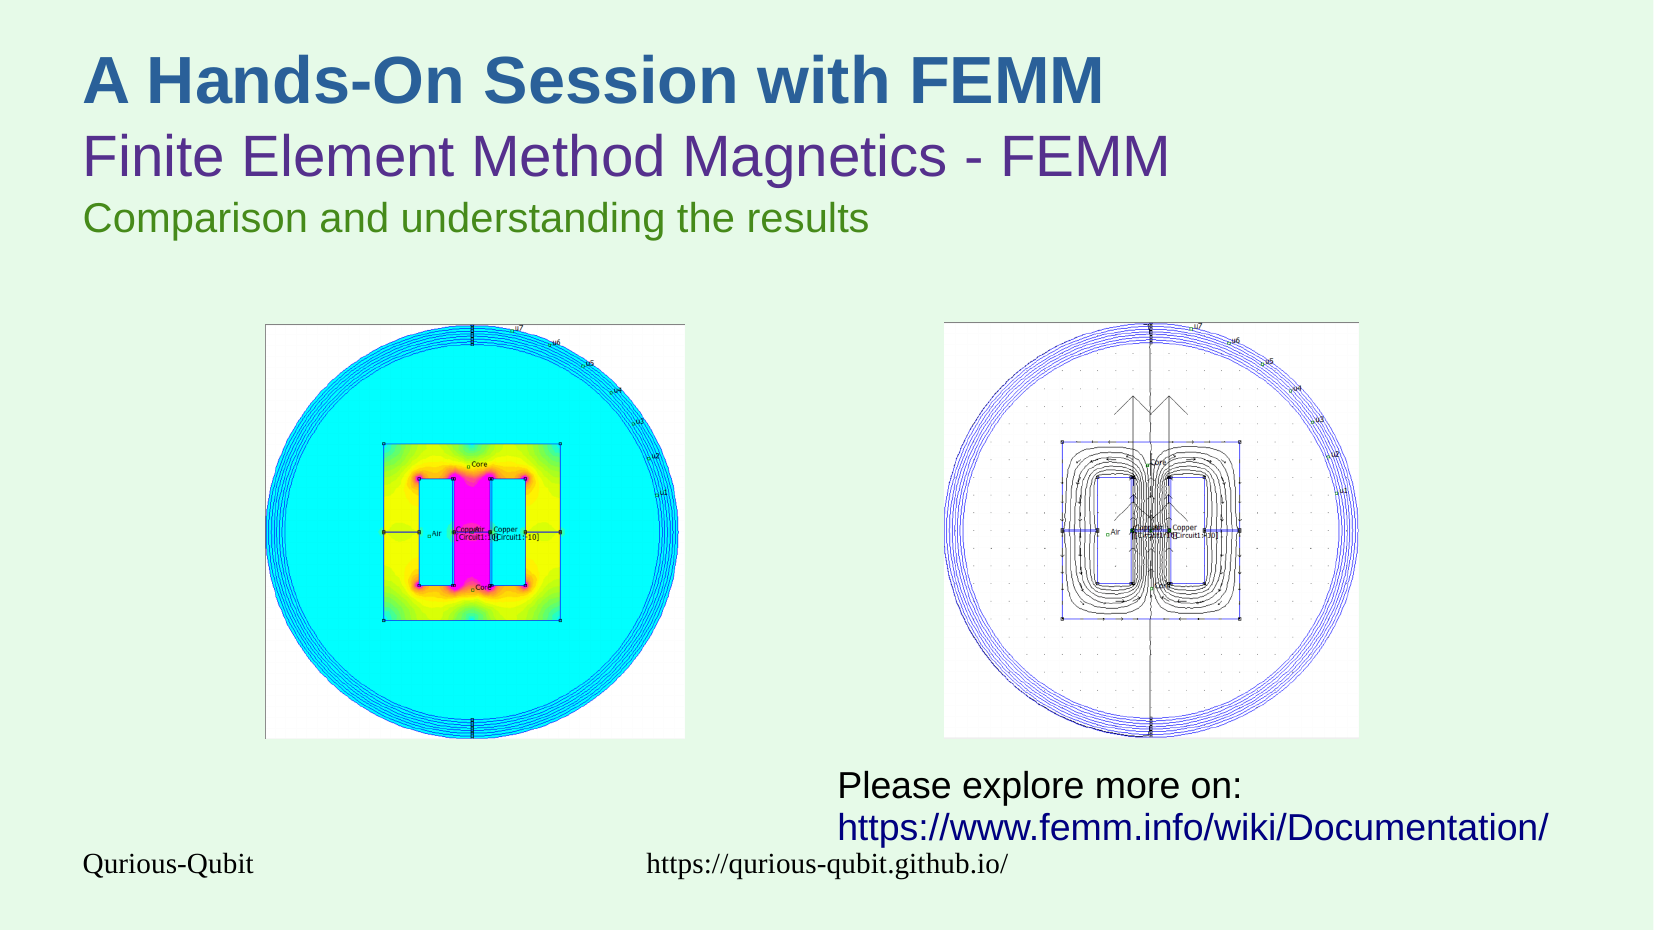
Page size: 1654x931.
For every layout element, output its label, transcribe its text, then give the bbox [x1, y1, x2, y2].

title A Hands-On Session with FEMM [82, 43, 1571, 119]
text_box Comparison and understanding the results [82, 194, 1034, 242]
text_box Finite Element Method Magnetics - FEMM [82, 124, 1571, 190]
picture [265, 324, 685, 739]
picture [944, 322, 1359, 739]
text_box Please explore more on: https://www.femm.info/wiki/Documentation/ [822, 757, 1565, 857]
